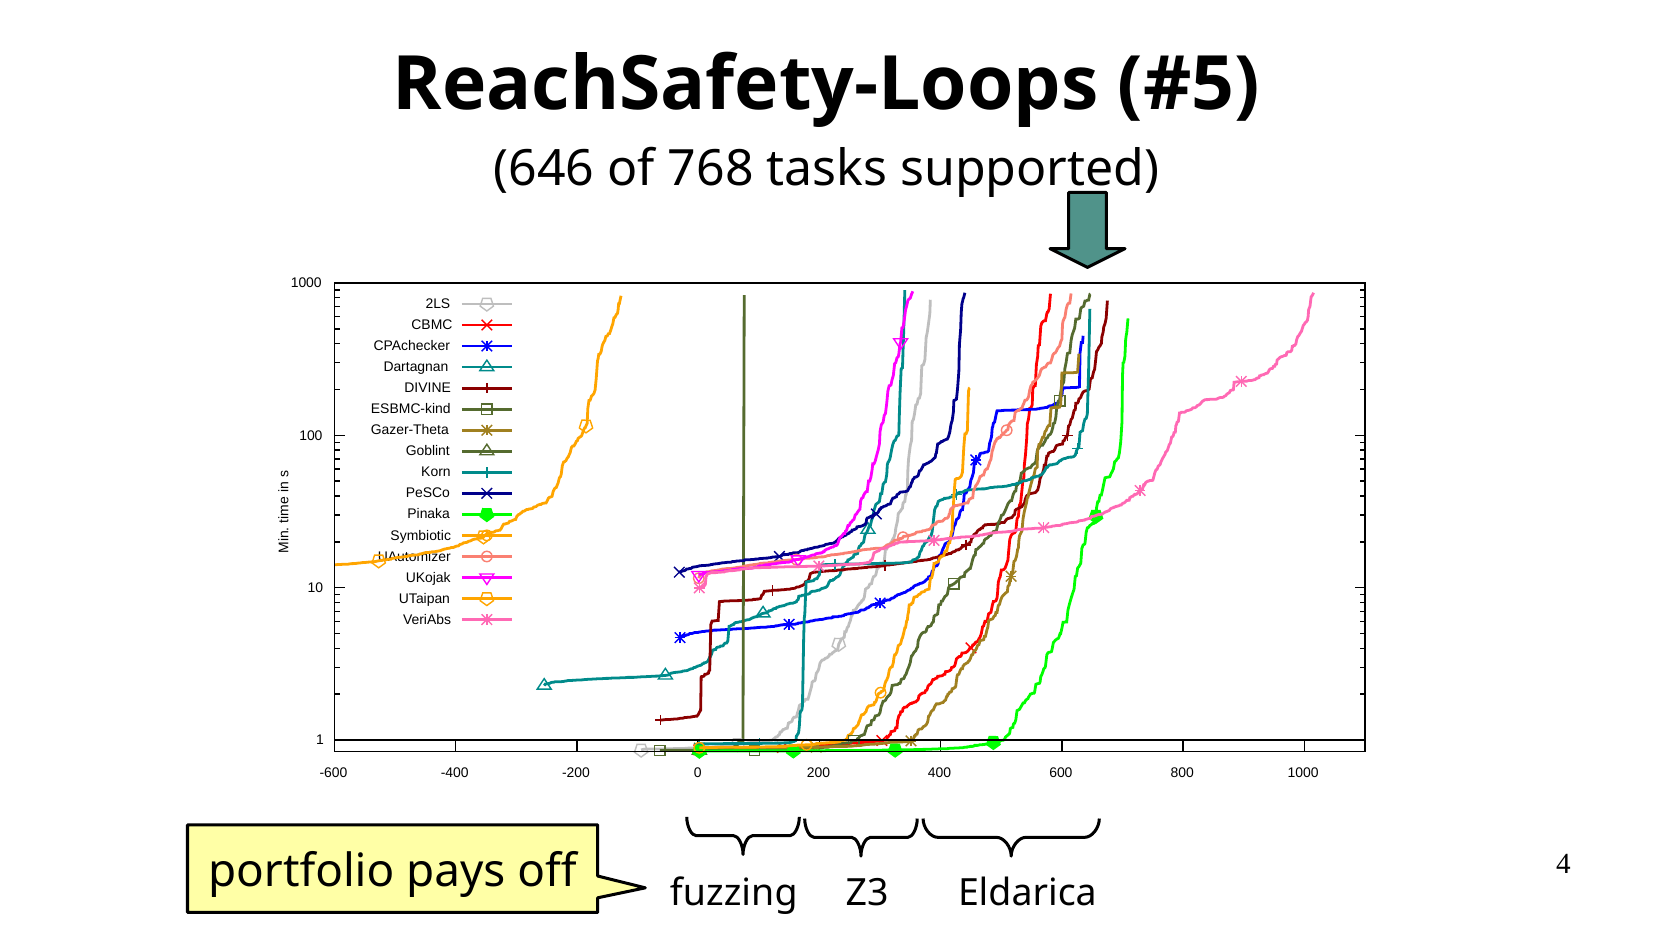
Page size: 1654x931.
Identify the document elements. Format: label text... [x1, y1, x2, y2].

text_box [1050, 192, 1126, 268]
text_box portfolio pays off [187, 824, 646, 913]
text_box Z3 [830, 858, 943, 919]
title ReachSafety-Loops (#5) (646 of 768 tasks supported) [82, 39, 1571, 190]
text_box fuzzing [655, 858, 843, 931]
picture [264, 262, 1389, 825]
text_box Eldarica [943, 858, 1131, 931]
text_box [562, 787, 1151, 913]
